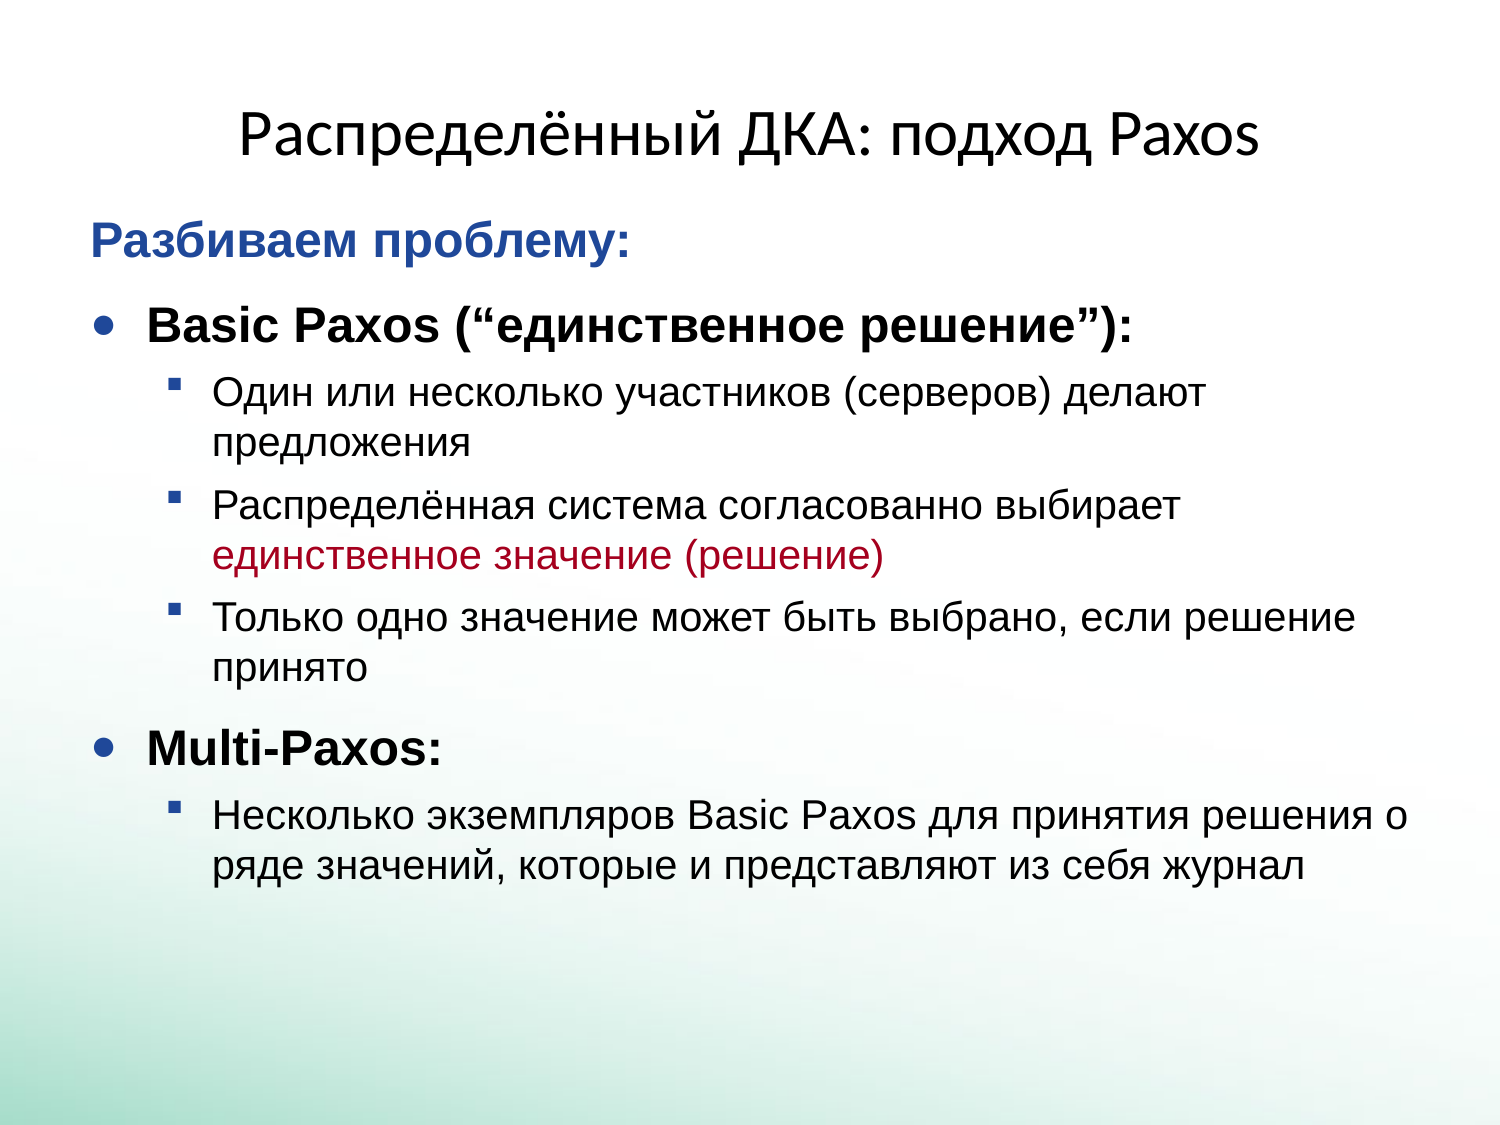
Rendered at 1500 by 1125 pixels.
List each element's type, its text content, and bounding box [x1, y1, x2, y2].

picture [0, 0, 1500, 1125]
title Распределённый ДКА: подход Paxos [75, 45, 1426, 233]
list Разбиваем проблему: Basic Paxos (“единственное решение”): Один или несколько участников (серверов) делают предложения Распределённая система согласованно выбирает единственное значение (решение) Только одно значение может быть выбрано, если решение принято Multi-Paxos: Несколько экземпляров Basic Paxos для принятия решения о ряде значений, которые и представляют из себя журнал [75, 200, 1425, 1005]
